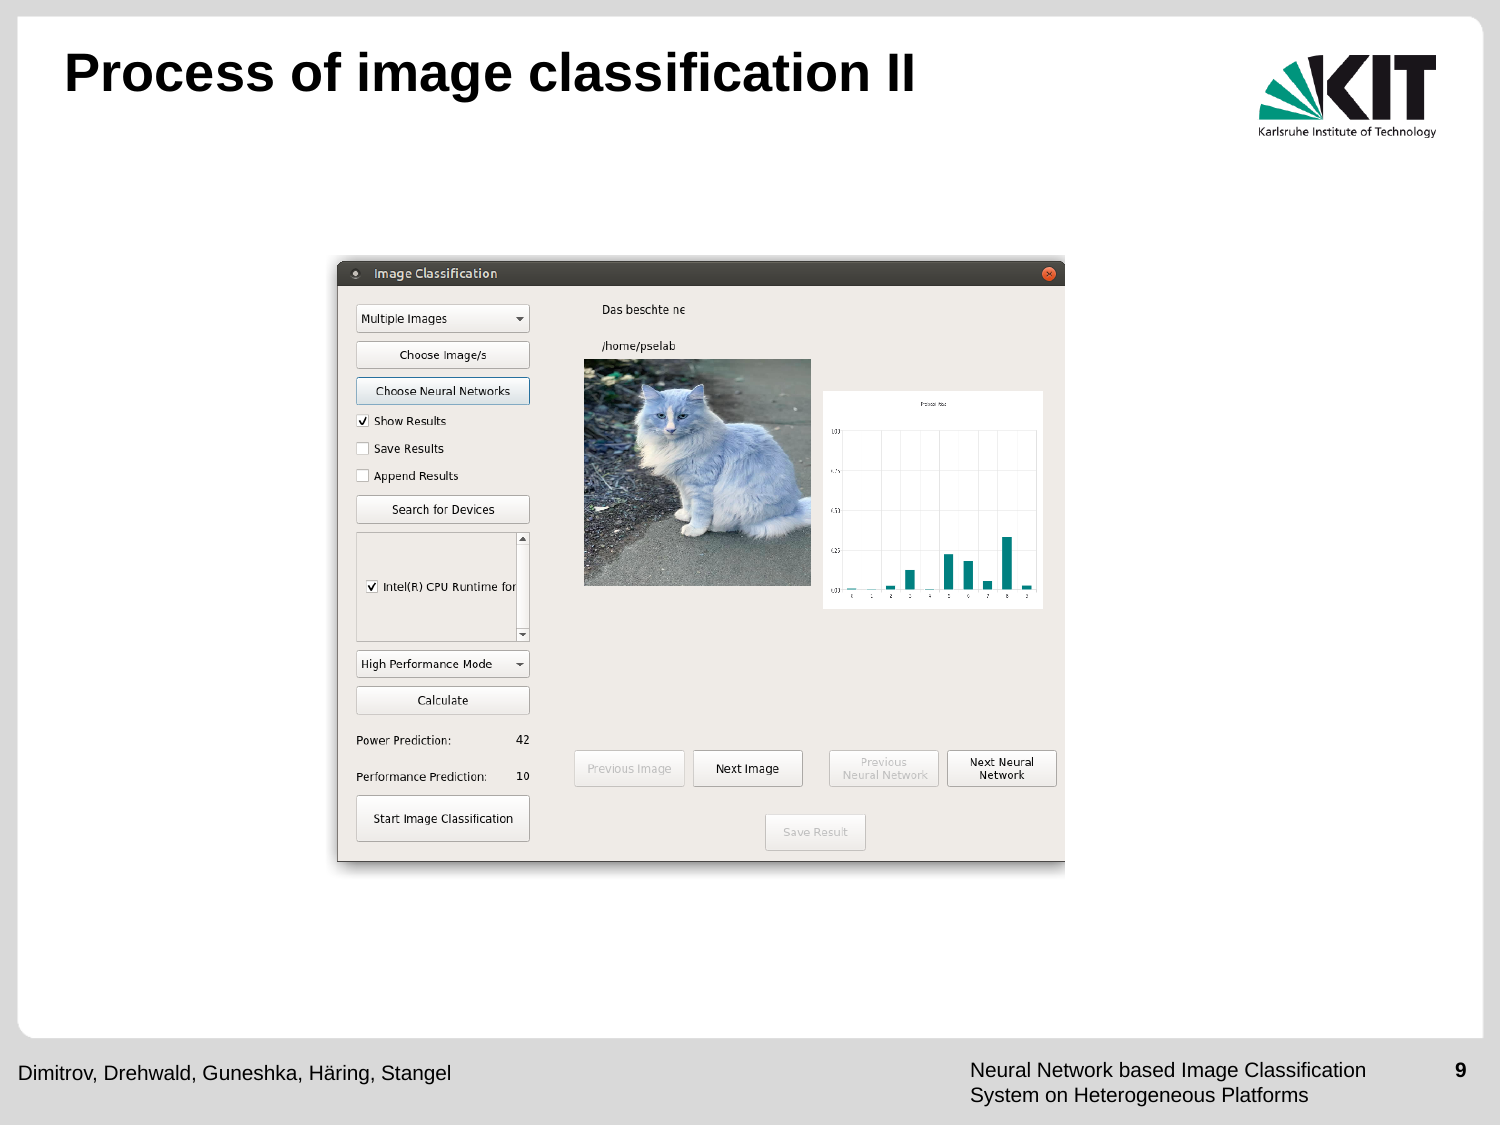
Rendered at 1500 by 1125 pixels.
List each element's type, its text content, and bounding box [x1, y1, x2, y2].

title Process of image classification II [64, 75, 1198, 168]
picture [0, 0, 1500, 1125]
slide_number Neural Network based Image Classification System on Heterogeneous Platforms [970, 1057, 1380, 1117]
footer Dimitrov, Drehwald, Guneshka, Häring, Stangel [18, 1059, 934, 1119]
slide_number <number> [1416, 1057, 1467, 1117]
